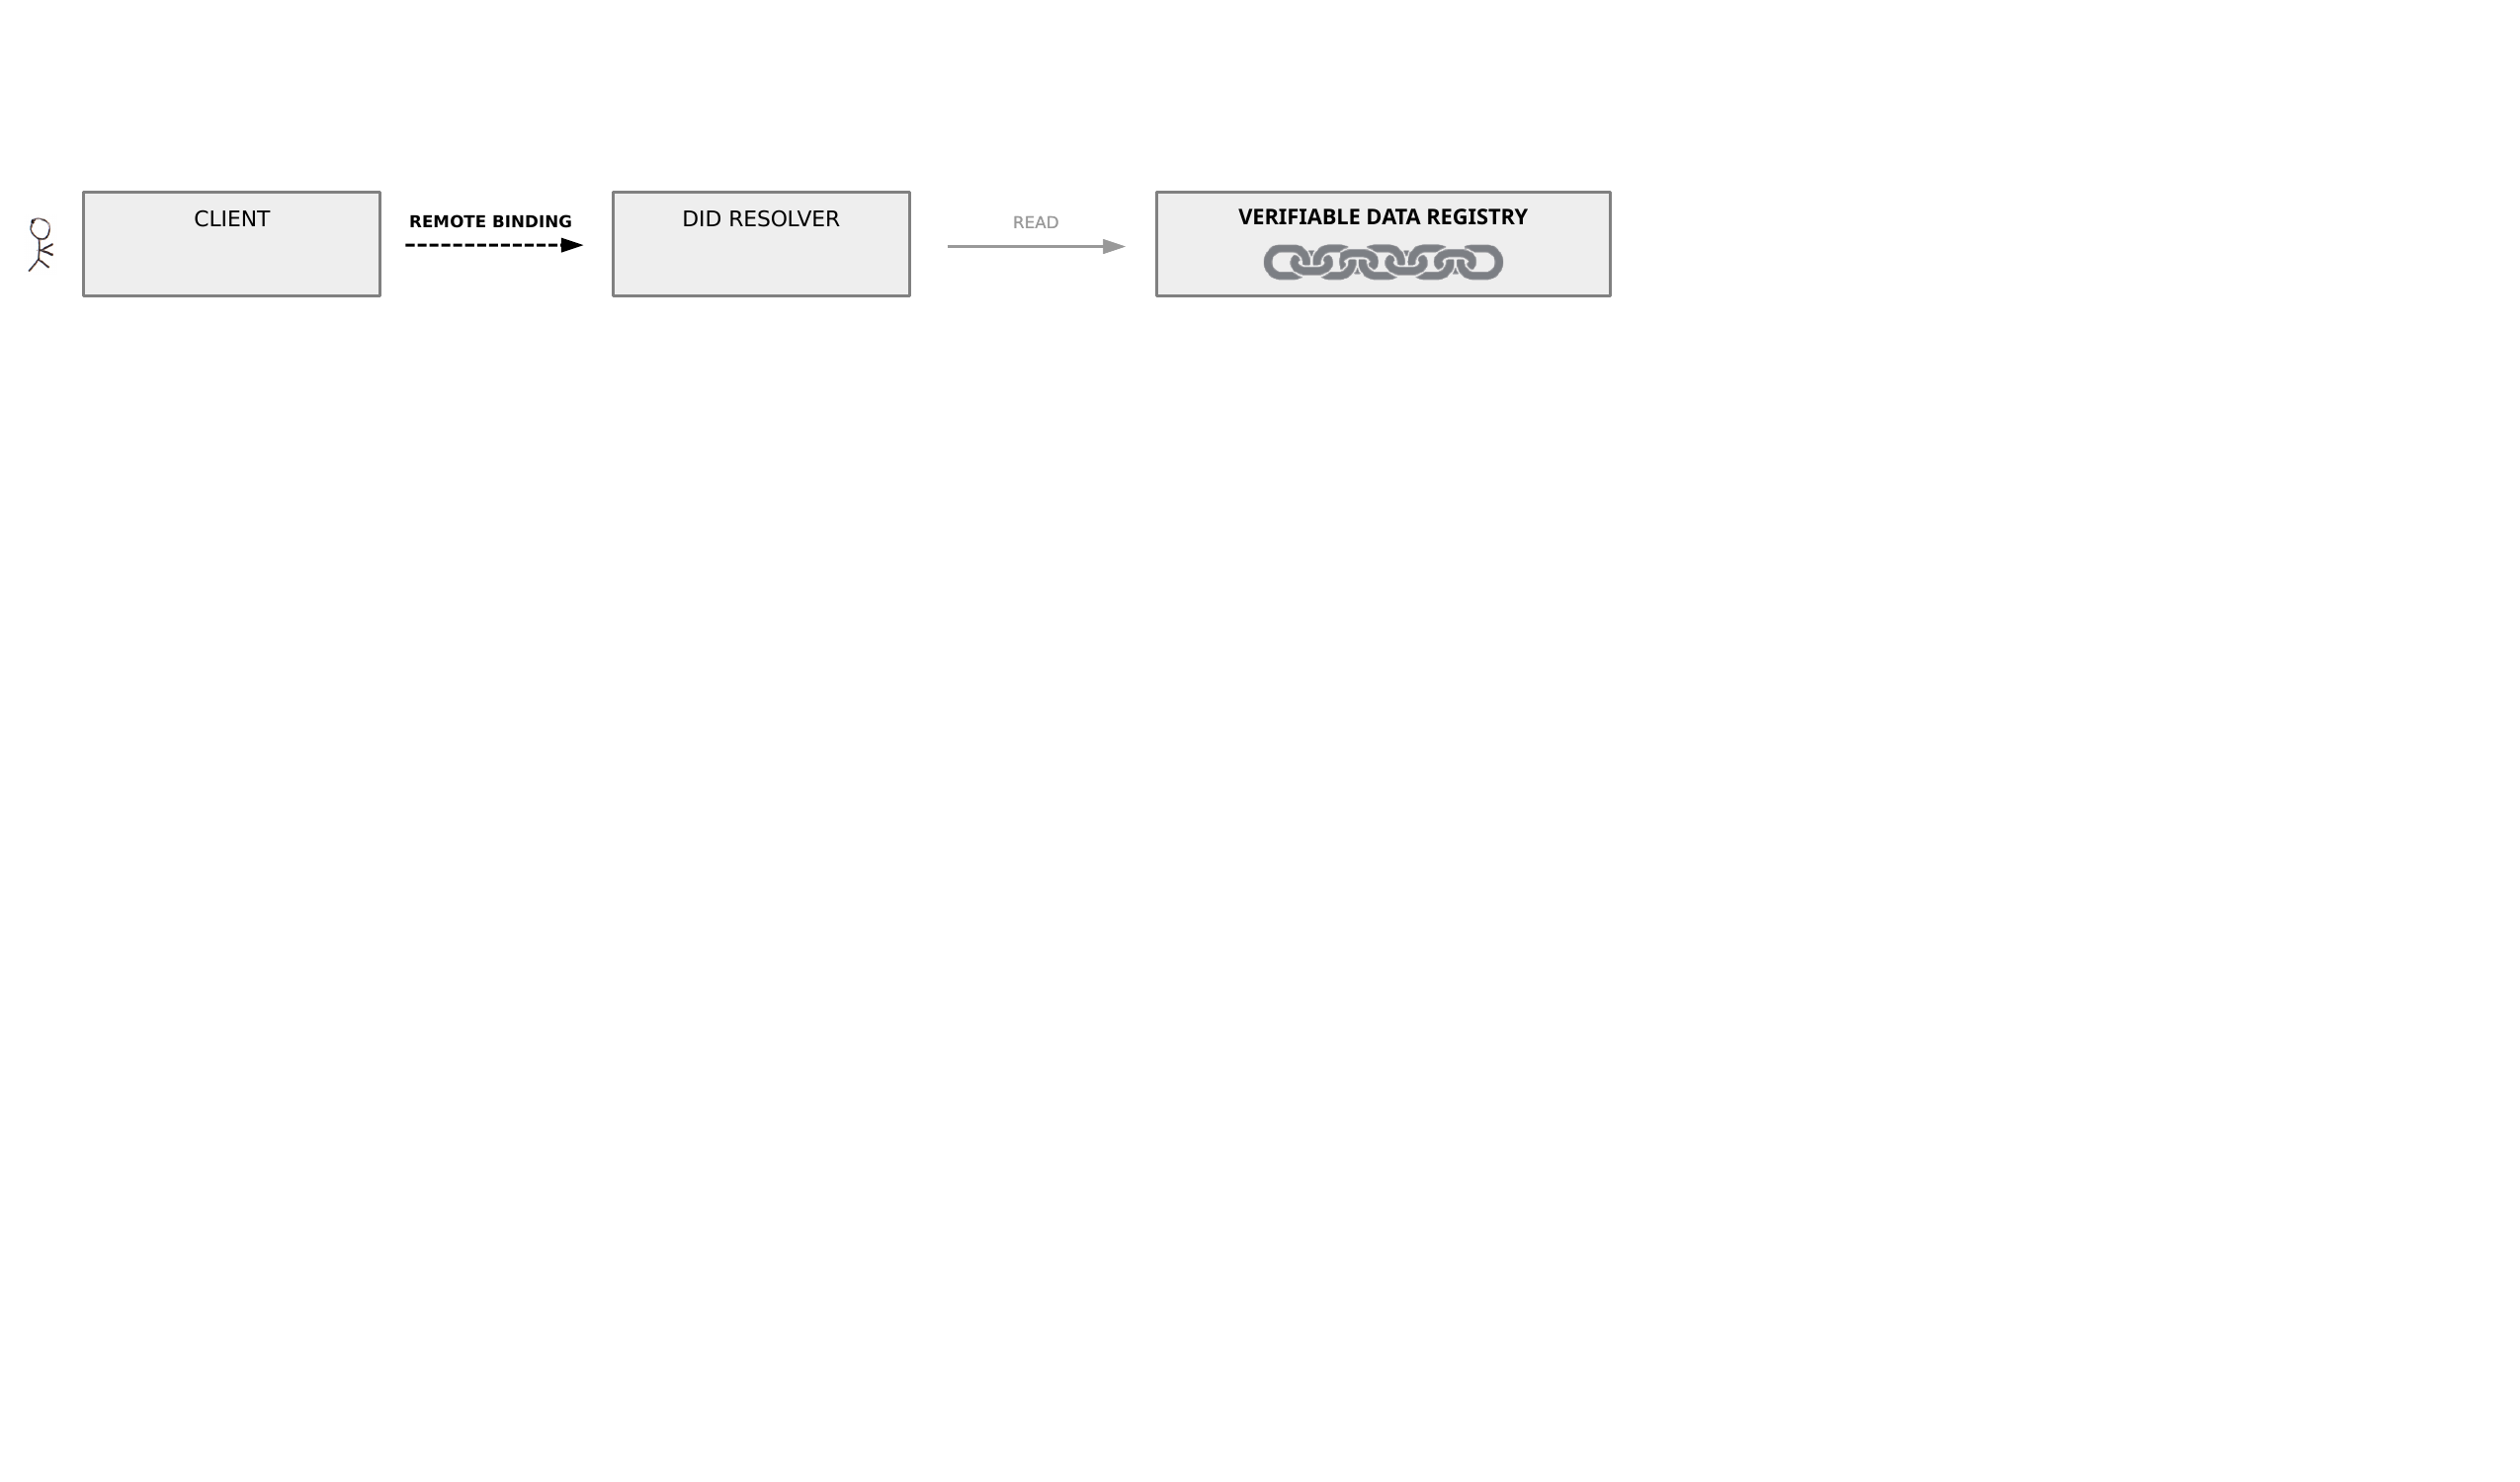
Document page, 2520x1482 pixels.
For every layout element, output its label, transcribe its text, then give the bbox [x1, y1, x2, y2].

text_box [488, 243, 498, 247]
text_box [417, 243, 427, 247]
text_box [453, 243, 462, 247]
picture [1253, 235, 1514, 288]
text_box [405, 243, 415, 247]
picture [24, 214, 57, 275]
text_box DID RESOLVER [613, 192, 910, 296]
text_box [537, 243, 546, 247]
text_box REMOTE BINDING [394, 205, 596, 252]
text_box CLIENT [83, 192, 380, 296]
text_box [524, 243, 535, 247]
text_box [441, 243, 451, 247]
text_box [464, 243, 474, 247]
text_box [512, 243, 522, 247]
text_box [548, 243, 558, 247]
text_box READ [998, 206, 1090, 253]
text_box [500, 243, 510, 247]
text_box [476, 243, 486, 247]
text_box [560, 237, 584, 253]
text_box VERIFIABLE DATA REGISTRY [1156, 192, 1611, 296]
text_box [429, 243, 439, 247]
